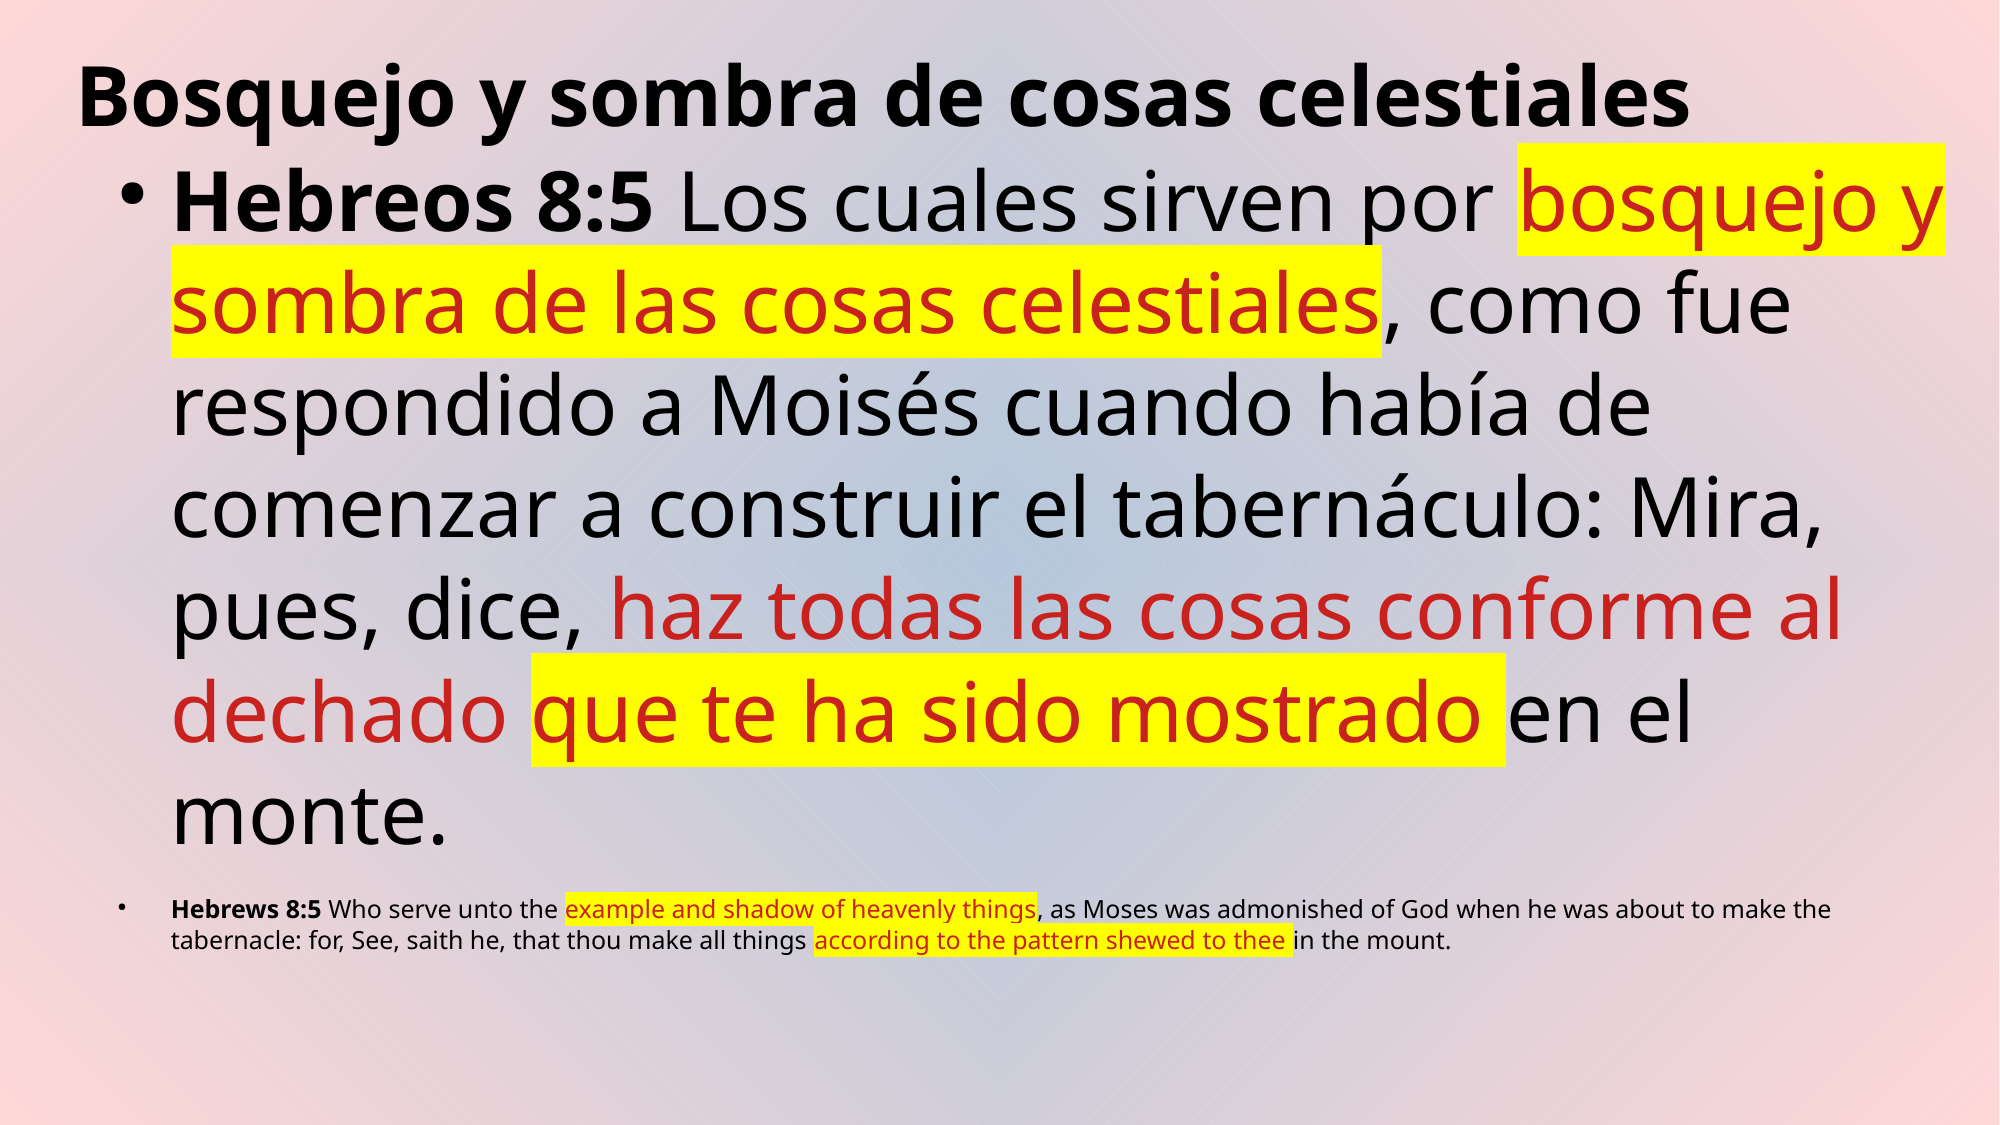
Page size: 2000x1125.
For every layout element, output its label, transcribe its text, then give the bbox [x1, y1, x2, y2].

title Bosquejo y sombra de cosas celestiales [74, 35, 1950, 153]
list Hebreos 8:5 Los cuales sirven por bosquejo y sombra de las cosas celestiales, como fue respondido a Moisés cuando había de comenzar a construir el tabernáculo: Mira, pues, dice, haz todas las cosas conforme al dechado que te ha sido mostrado en el monte. Hebrews 8:5 Who serve unto the example and shadow of heavenly things, as Moses was admonished of God when he was about to make the tabernacle: for, See, saith he, that thou make all things according to the pattern shewed to thee in the mount. [99, 149, 1950, 1088]
